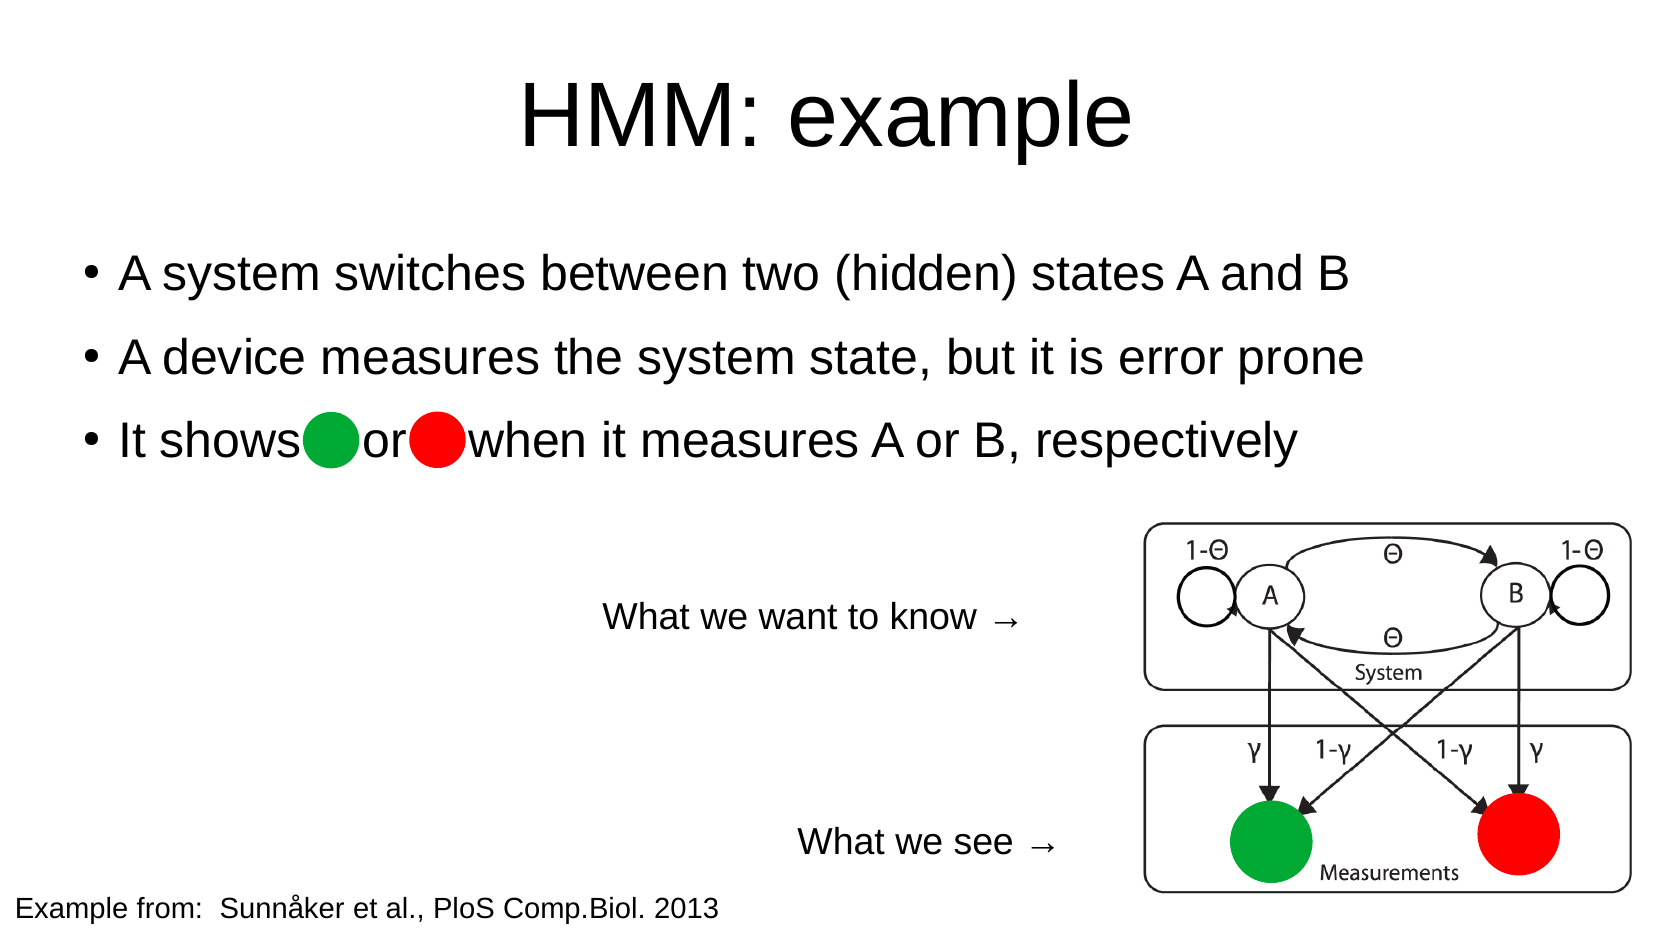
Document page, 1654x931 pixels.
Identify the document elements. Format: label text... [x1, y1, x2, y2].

text_box [409, 411, 466, 469]
text_box [302, 411, 360, 469]
text_box What we want to know → [587, 588, 1068, 687]
subtitle A system switches between two (hidden) states A and B A device measures the system state, but it is error prone It shows Ã or B̃ when it measures A or B, respectively [82, 217, 1571, 758]
chart [782, 411, 794, 440]
text_box Example from: Sunnåker et al., PloS Comp.Biol. 2013 [0, 885, 781, 931]
text_box What we see → [782, 813, 1091, 871]
text_box [1477, 792, 1561, 876]
text_box [1230, 800, 1313, 884]
title HMM: example [82, 37, 1571, 193]
picture [1091, 492, 1652, 928]
